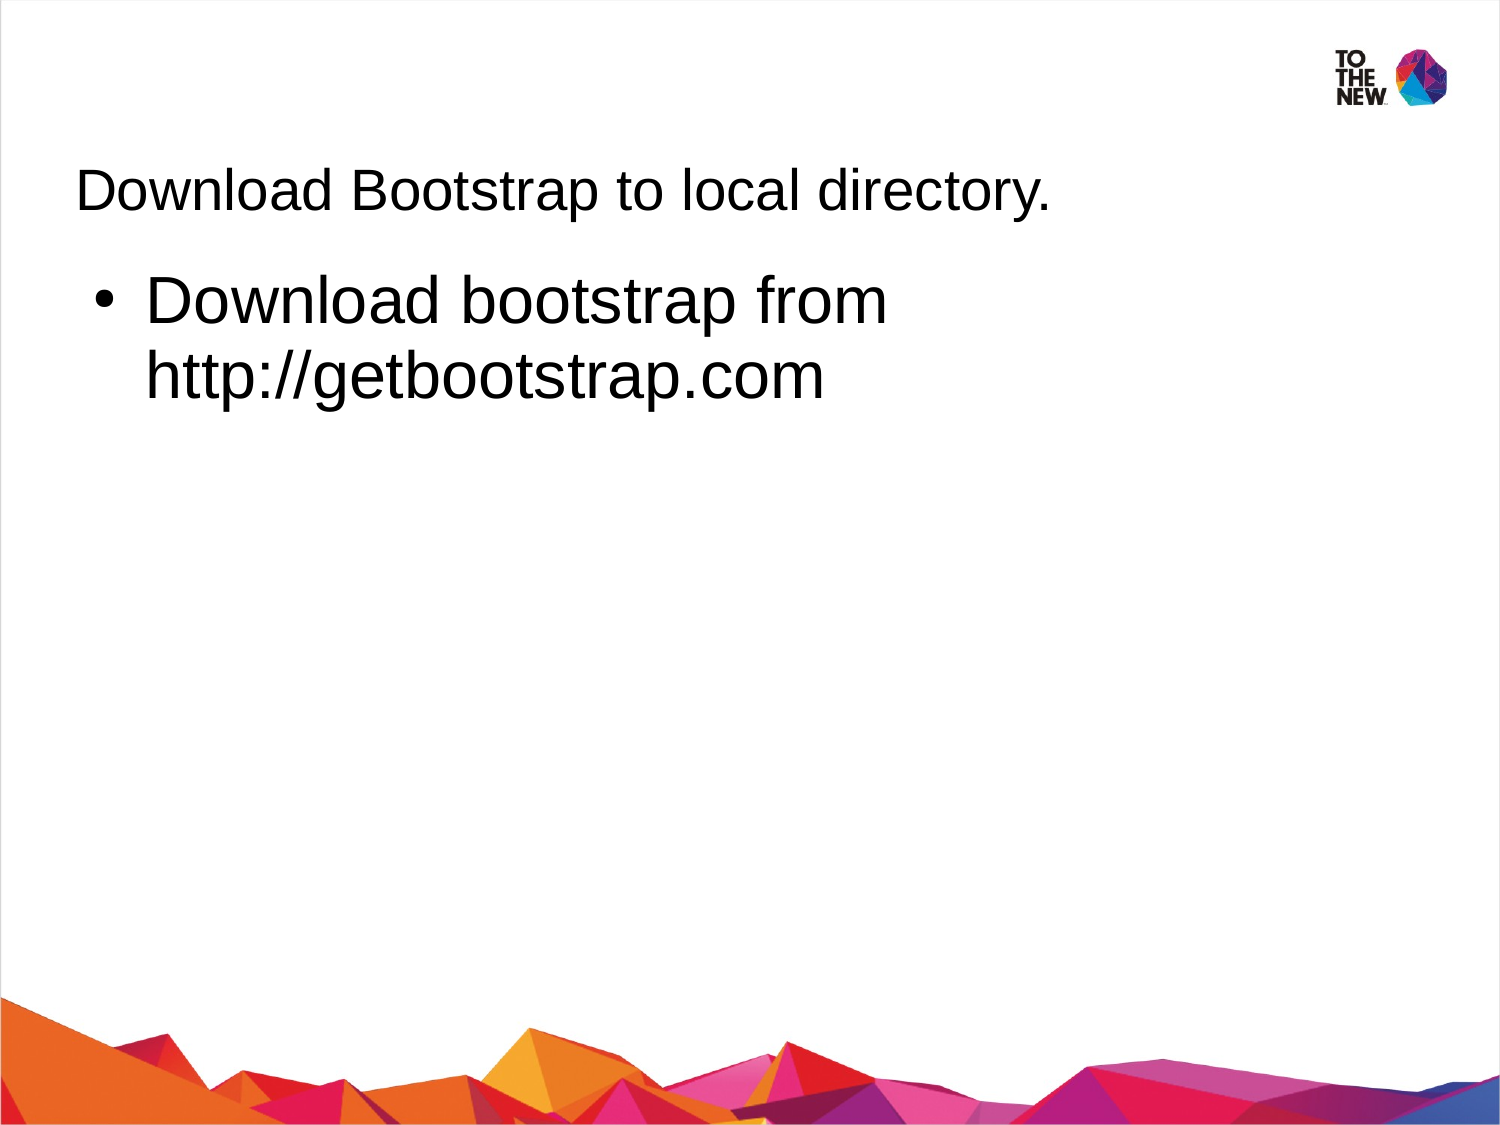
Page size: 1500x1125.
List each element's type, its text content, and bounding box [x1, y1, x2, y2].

picture [0, 0, 1500, 1125]
list Download bootstrap from http://getbootstrap.com [75, 263, 1425, 916]
title Download Bootstrap to local directory. [75, 0, 1425, 263]
